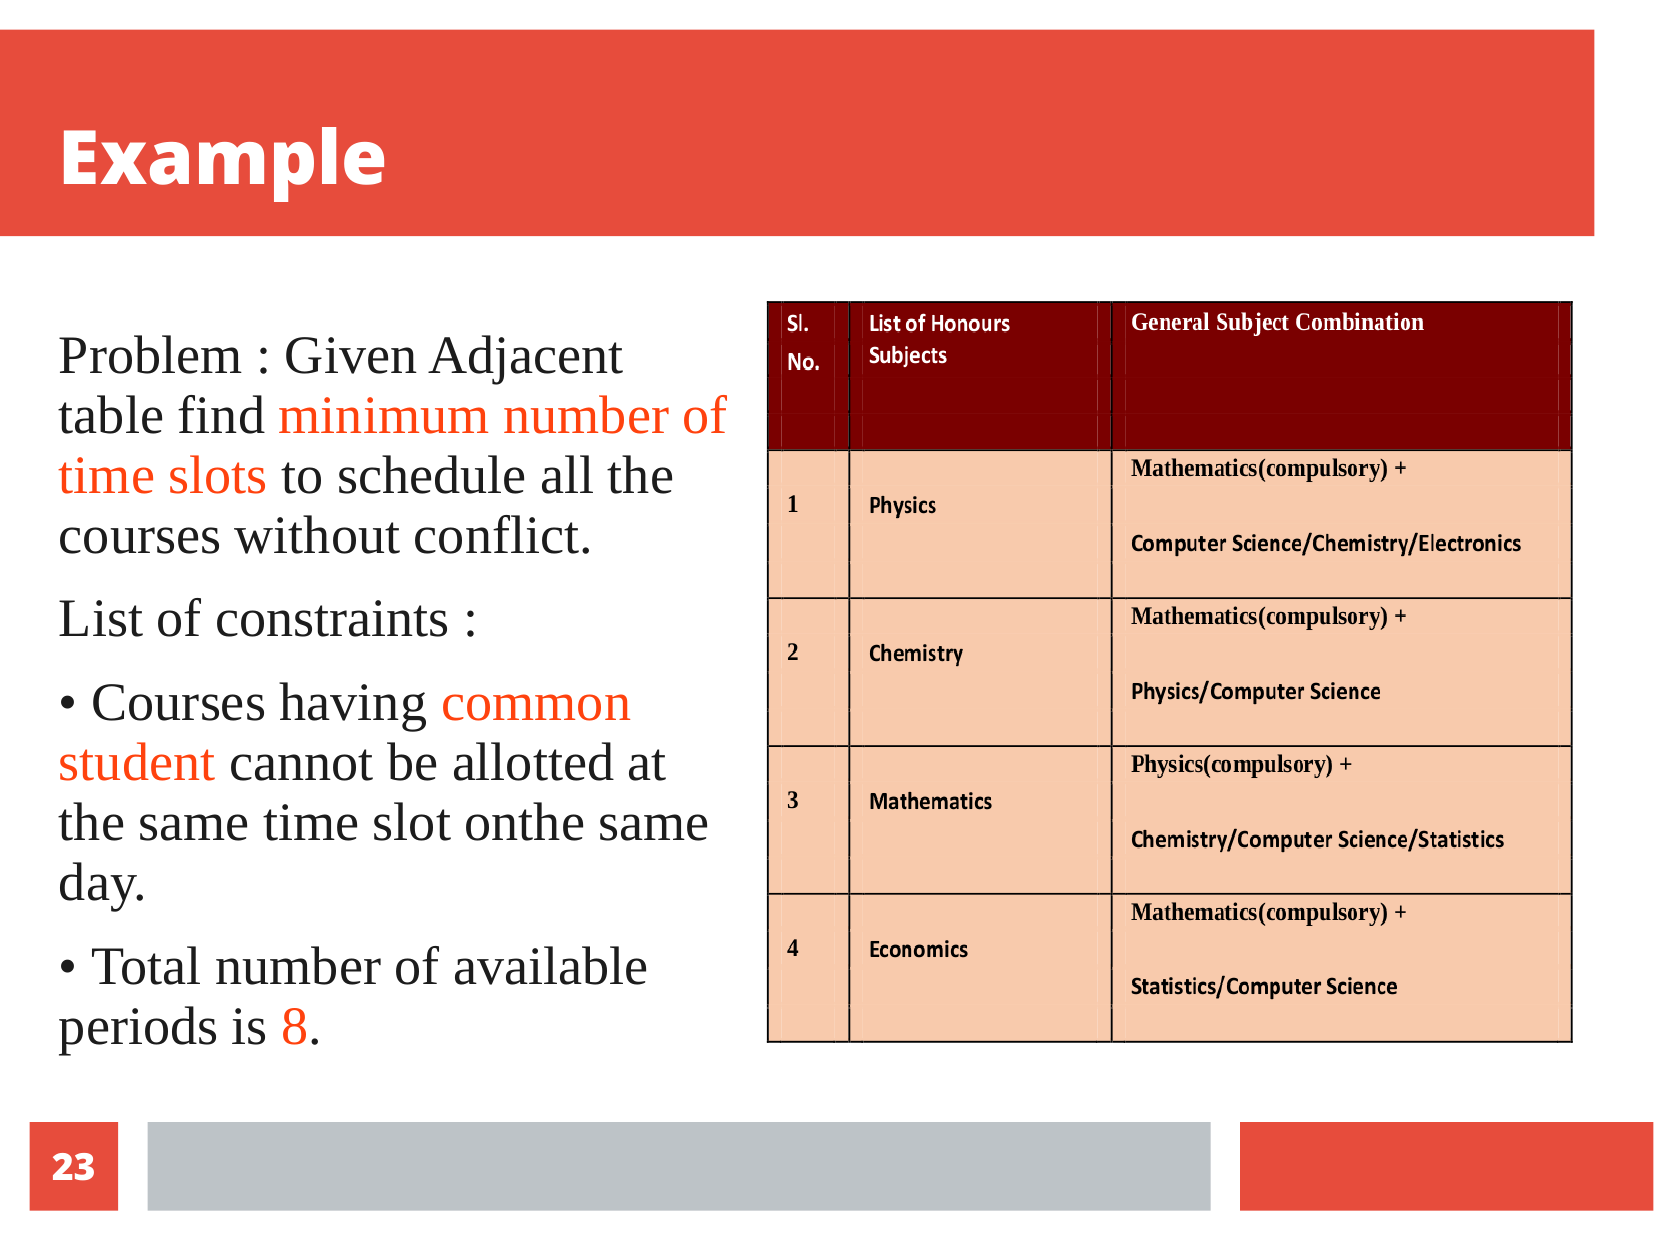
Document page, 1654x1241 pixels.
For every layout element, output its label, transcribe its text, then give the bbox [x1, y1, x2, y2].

picture [755, 271, 1583, 1052]
title Example [59, 59, 1595, 207]
list Problem : Given Adjacent table find minimum number of time slots to schedule all the courses without conflict. List of constraints : • Courses having common student cannot be allotted at the same time slot onthe same day. • Total number of available periods is 8. [59, 324, 733, 1093]
